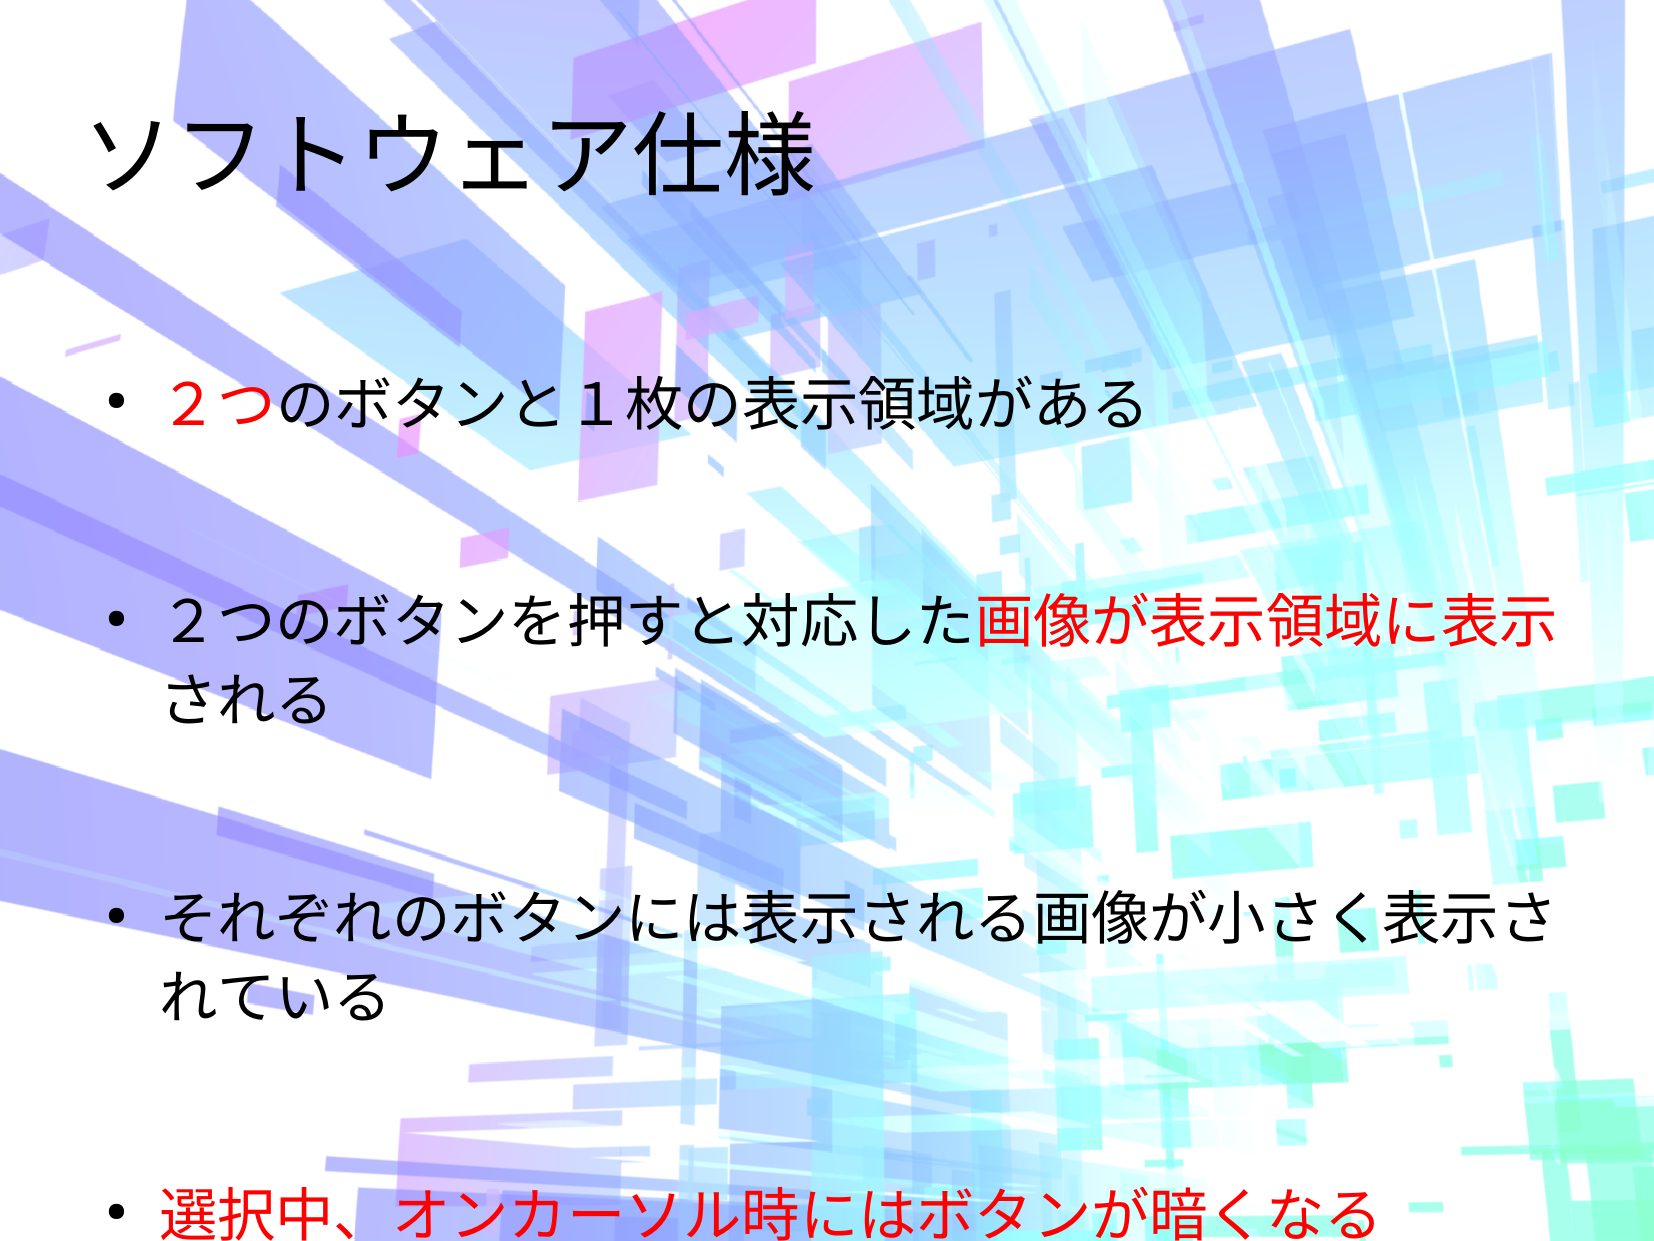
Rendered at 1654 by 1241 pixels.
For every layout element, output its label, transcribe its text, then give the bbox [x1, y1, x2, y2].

list ２つのボタンと１枚の表示領域がある ２つのボタンを押すと対応した画像が表示領域に表示される それぞれのボタンには表示される画像が小さく表示されている 選択中、オンカーソル時にはボタンが暗くなる [88, 253, 1577, 1241]
title ソフトウェア仕様 [82, 49, 1571, 257]
picture [0, 0, 1654, 1241]
